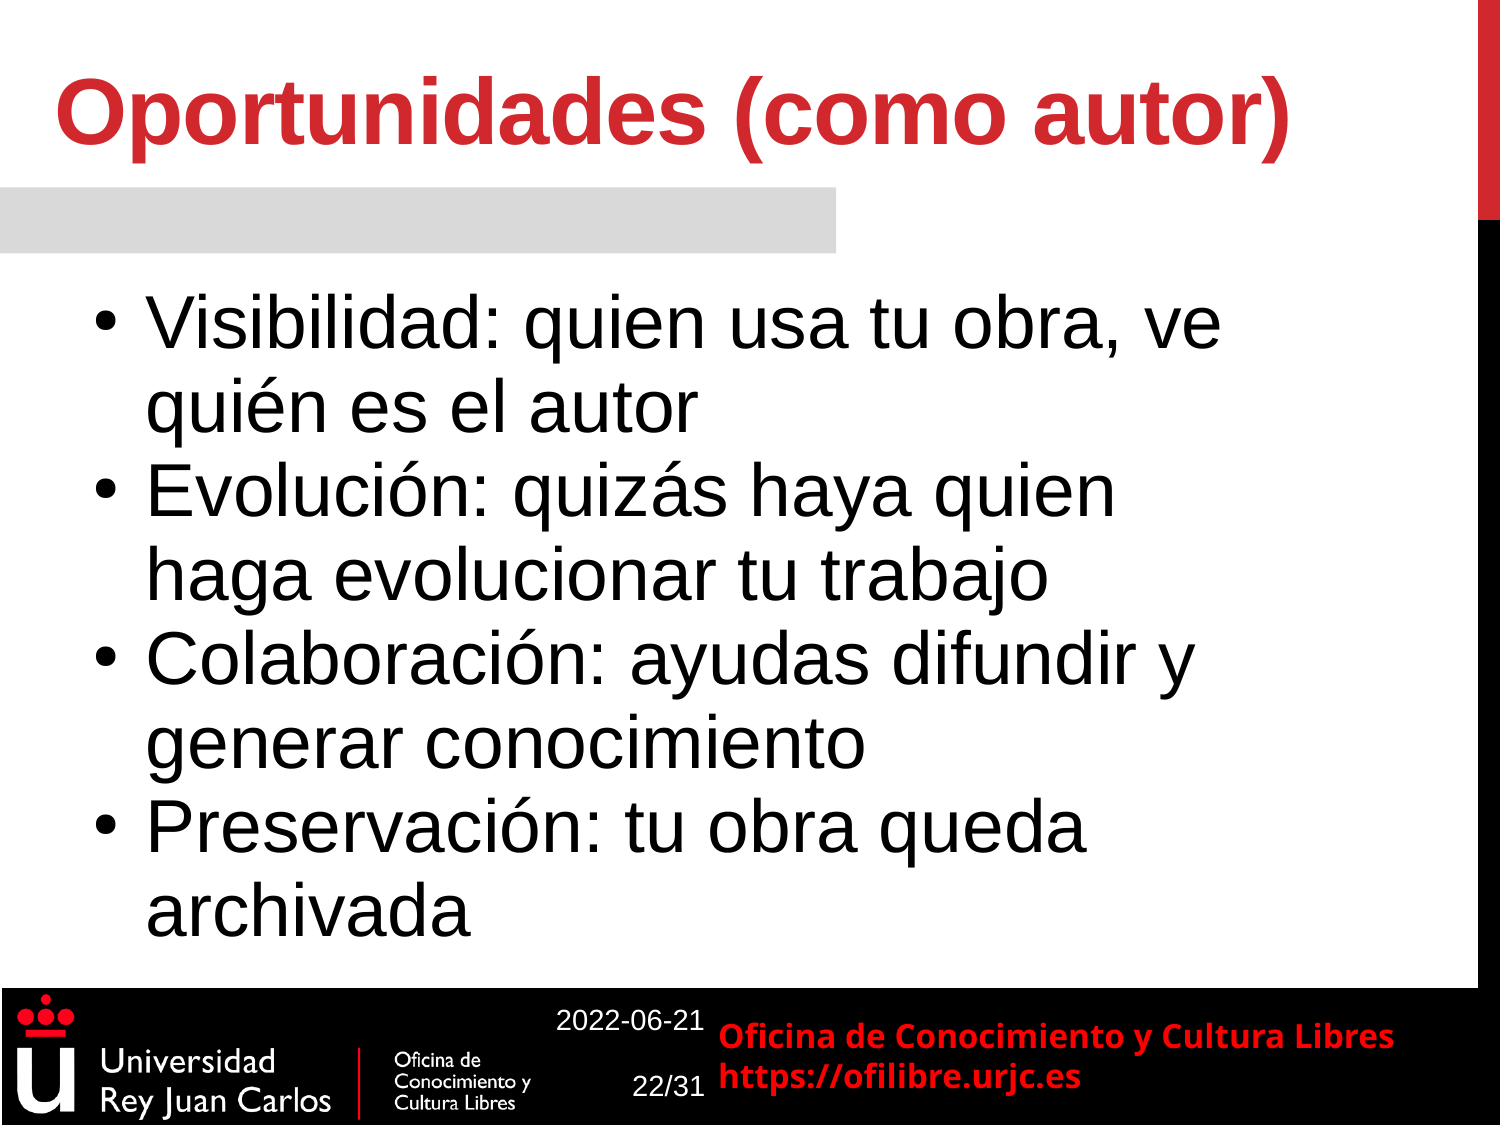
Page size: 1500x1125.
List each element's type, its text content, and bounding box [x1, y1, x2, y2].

title [75, 7, 1425, 196]
text_box Oportunidades (como autor) [39, 24, 1366, 172]
picture [17, 994, 531, 1120]
text_box Visibilidad: quien usa tu obra, ve quién es el autor Evolución: quizás haya quien haga evolucionar tu trabajo Colaboración: ayudas difundir y generar conocimiento Preservación: tu obra queda archivada [60, 273, 1254, 961]
